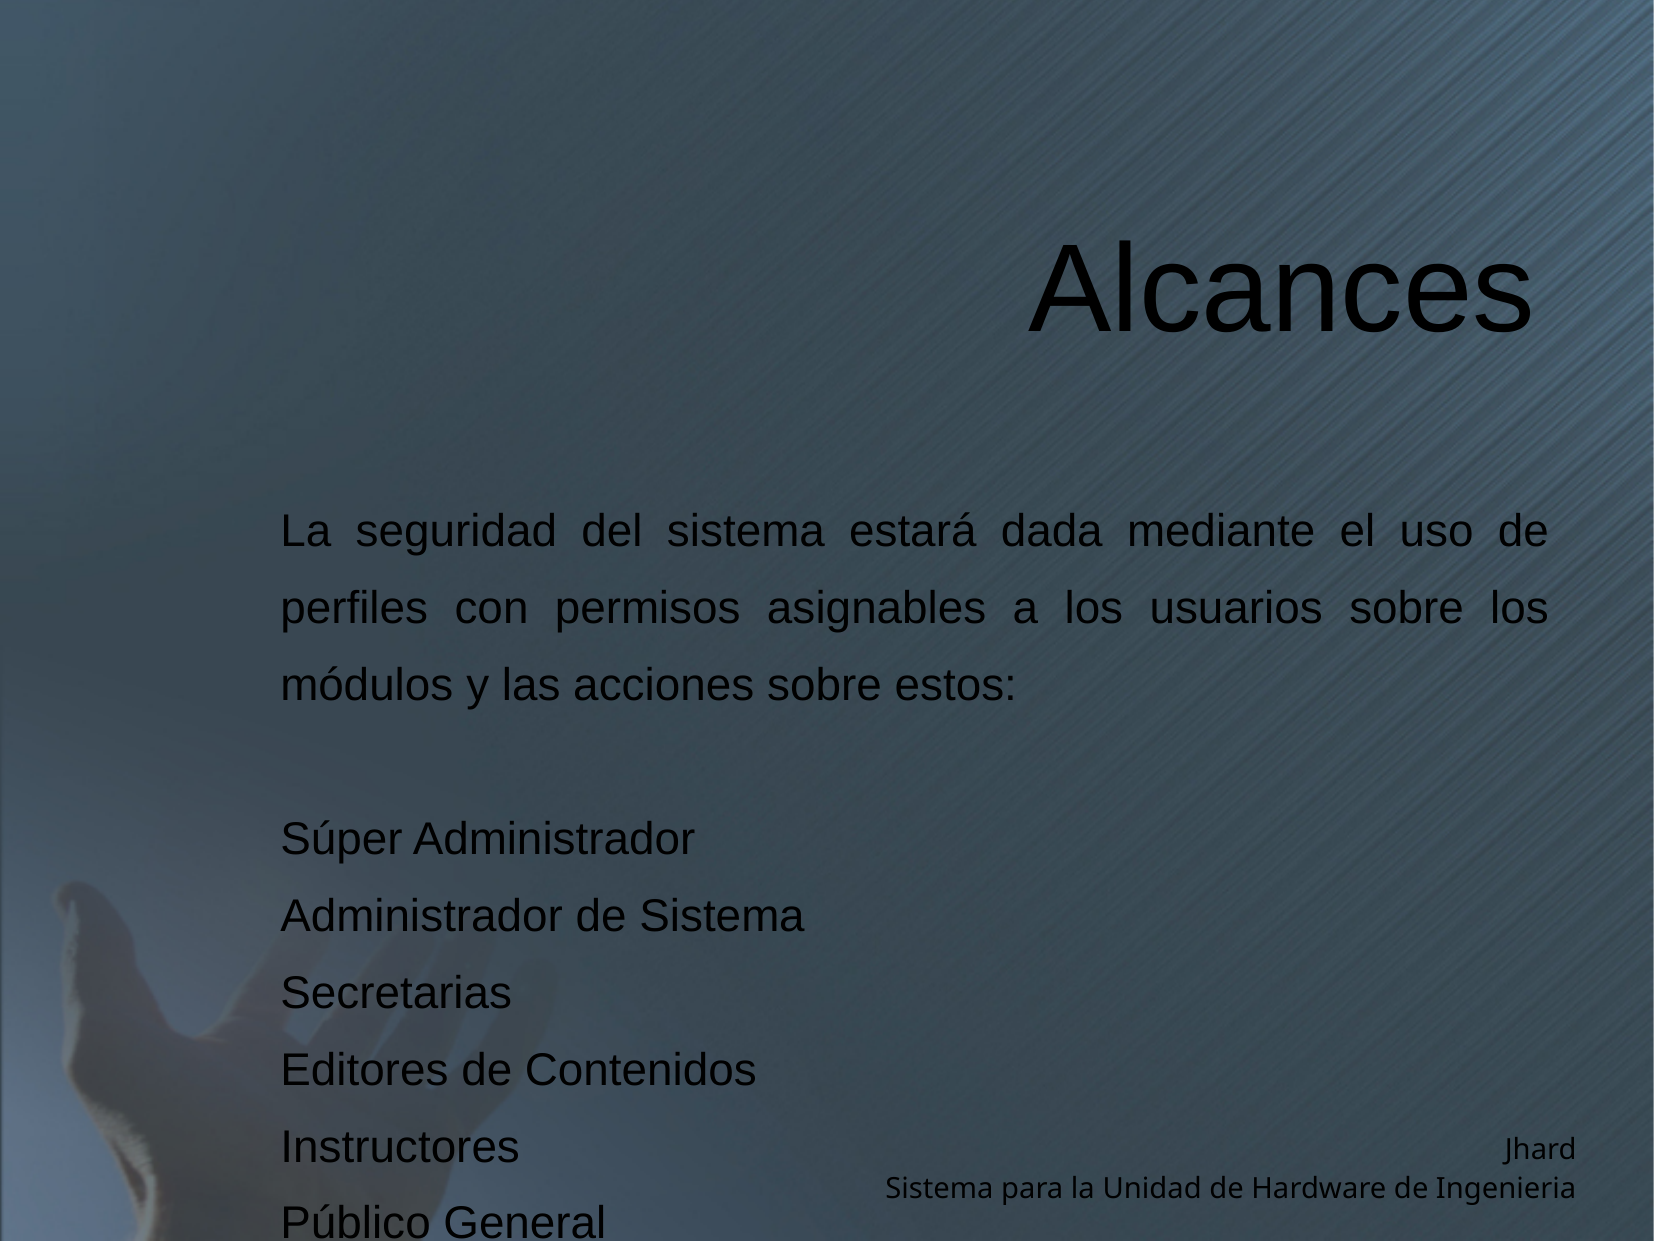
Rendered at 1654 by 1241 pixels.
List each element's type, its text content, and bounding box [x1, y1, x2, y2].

title Alcances [584, 191, 1536, 384]
text_box La seguridad del sistema estará dada mediante el uso de perfiles con permisos asignables a los usuarios sobre los módulos y las acciones sobre estos: Súper Administrador Administrador de Sistema Secretarias Editores de Contenidos Instructores Público General [265, 472, 1565, 1231]
picture [0, 0, 1654, 1241]
